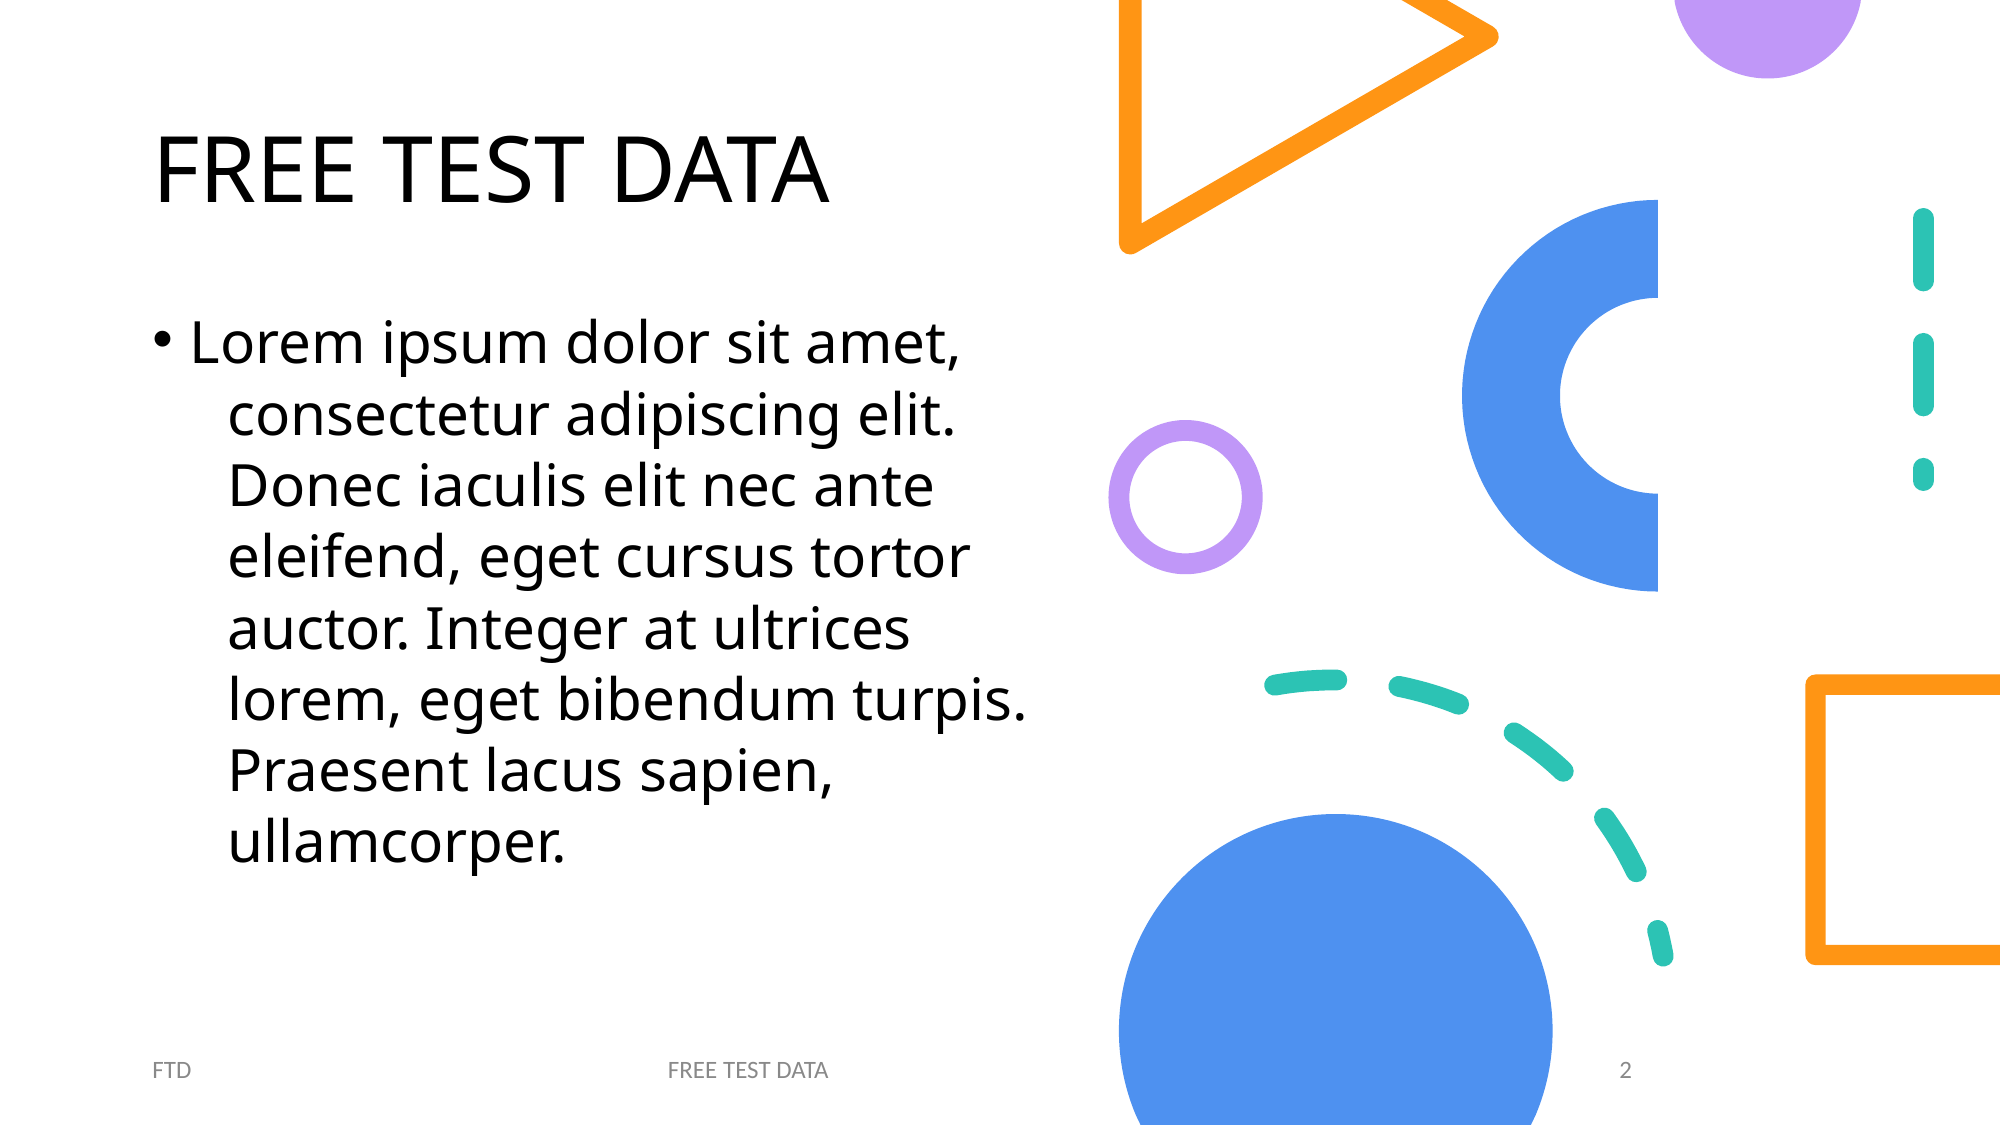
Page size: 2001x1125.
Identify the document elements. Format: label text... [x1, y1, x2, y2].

list Lorem ipsum dolor sit amet, consectetur adipiscing elit. Donec iaculis elit nec ante eleifend, eget cursus tortor auctor. Integer at ultrices lorem, eget bibendum turpis. Praesent lacus sapien, ullamcorper. [137, 299, 1050, 1014]
text_box [0, 0, 2000, 1125]
text_box 2 [1604, 1042, 1863, 1103]
title FREE TEST DATA [137, 59, 1050, 278]
text_box FREE TEST DATA [447, 1042, 1050, 1103]
text_box FTD [137, 1042, 418, 1103]
